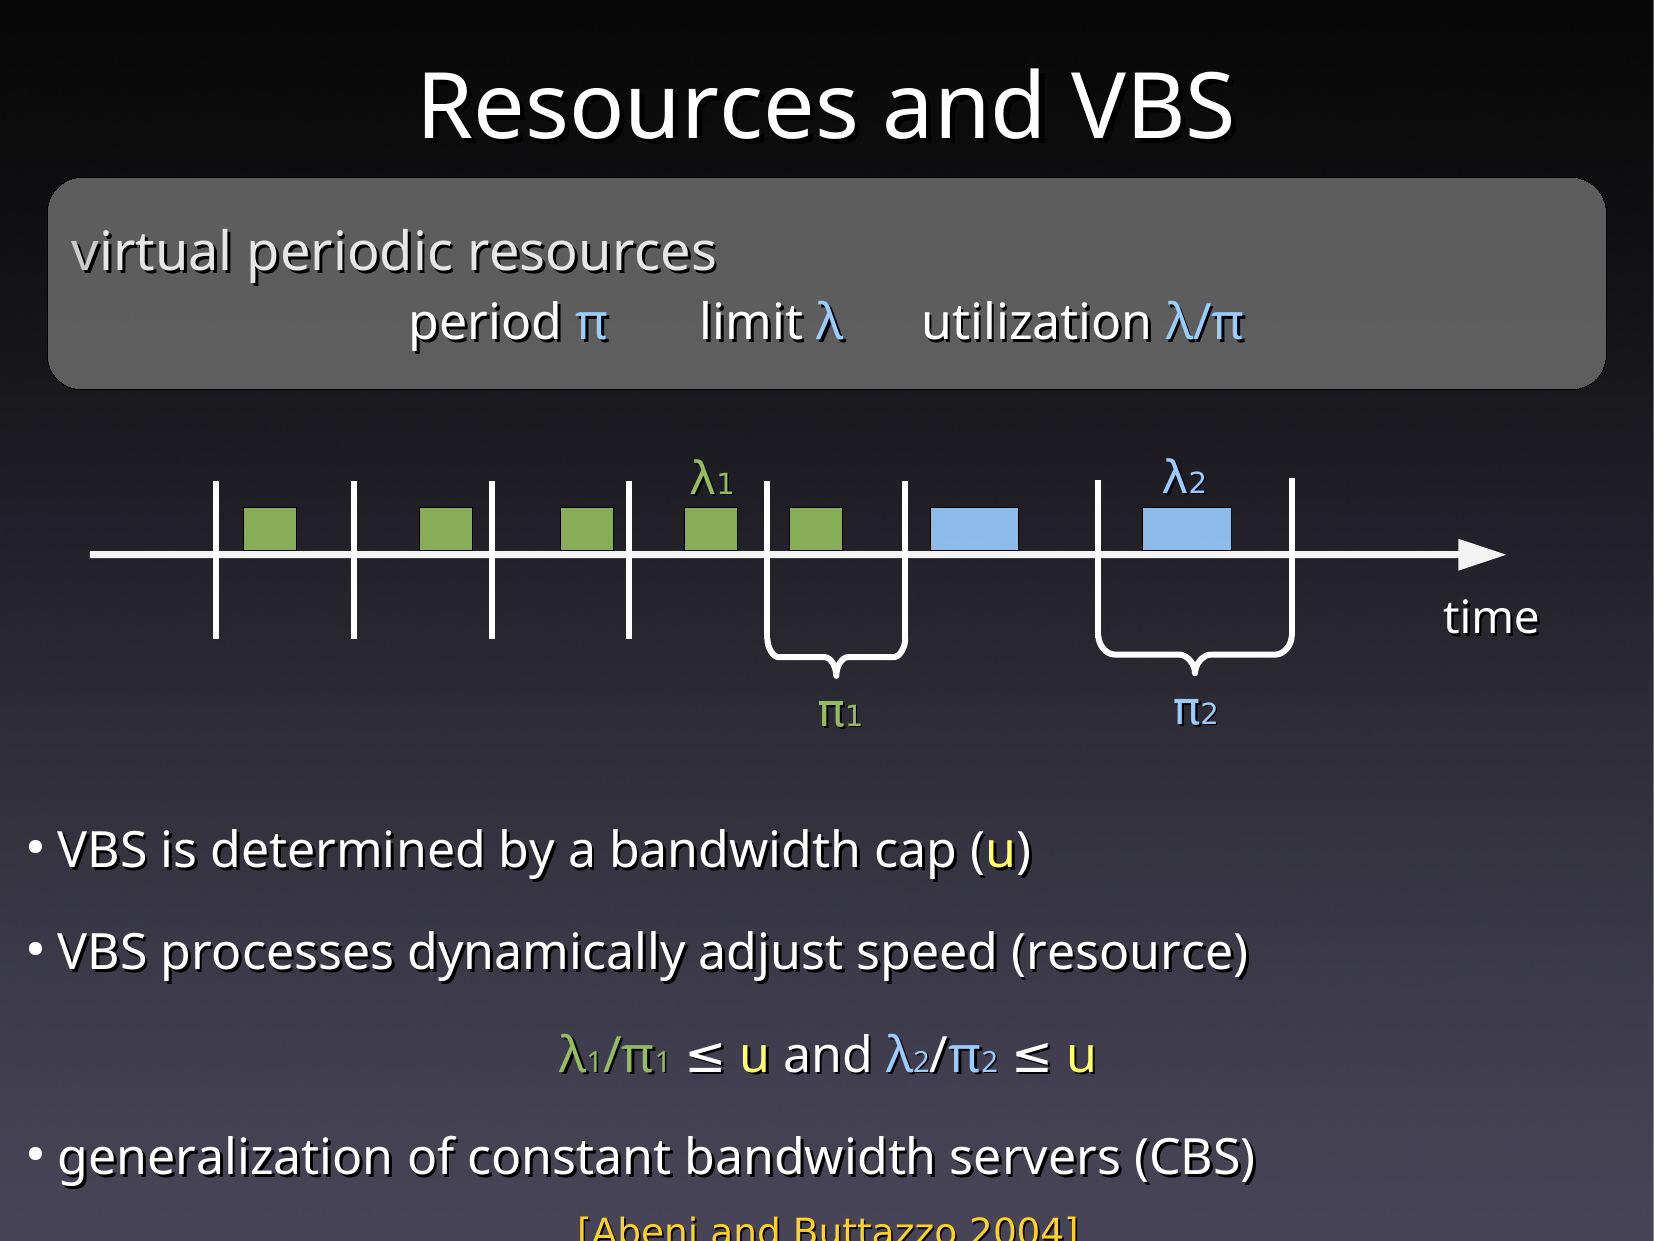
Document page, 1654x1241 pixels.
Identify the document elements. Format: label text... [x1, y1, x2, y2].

title Resources and VBS [120, 0, 1533, 177]
text_box [930, 507, 1019, 551]
text_box [243, 507, 297, 551]
picture [764, 1229, 774, 1241]
text_box VBS is determined by a bandwidth cap (u) VBS processes dynamically adjust speed (resource) λ1/π1 ≤ u and λ2/π2 ≤ u generalization of constant bandwidth servers (CBS) [Abeni and Buttazzo 2004] [26, 779, 1630, 1214]
picture [1049, 1227, 1054, 1235]
text_box virtual periodic resources period π limit λ utilization λ/π [47, 177, 1607, 390]
text_box [560, 507, 614, 551]
text_box time [1443, 584, 1568, 647]
text_box π2 [1160, 682, 1232, 738]
text_box [789, 507, 843, 551]
picture [742, 1229, 750, 1241]
picture [672, 1229, 681, 1241]
text_box [1142, 507, 1232, 551]
text_box λ1 [684, 451, 740, 506]
picture [602, 1226, 609, 1235]
picture [1000, 1222, 1011, 1241]
text_box [684, 507, 738, 551]
picture [1024, 1222, 1034, 1241]
picture [801, 1234, 811, 1241]
picture [648, 1229, 659, 1233]
text_box λ2 [1156, 450, 1213, 505]
picture [626, 1229, 635, 1241]
picture [0, 0, 1654, 1241]
picture [801, 1223, 810, 1229]
picture [941, 1229, 951, 1241]
text_box π1 [806, 683, 875, 739]
text_box [419, 507, 473, 551]
